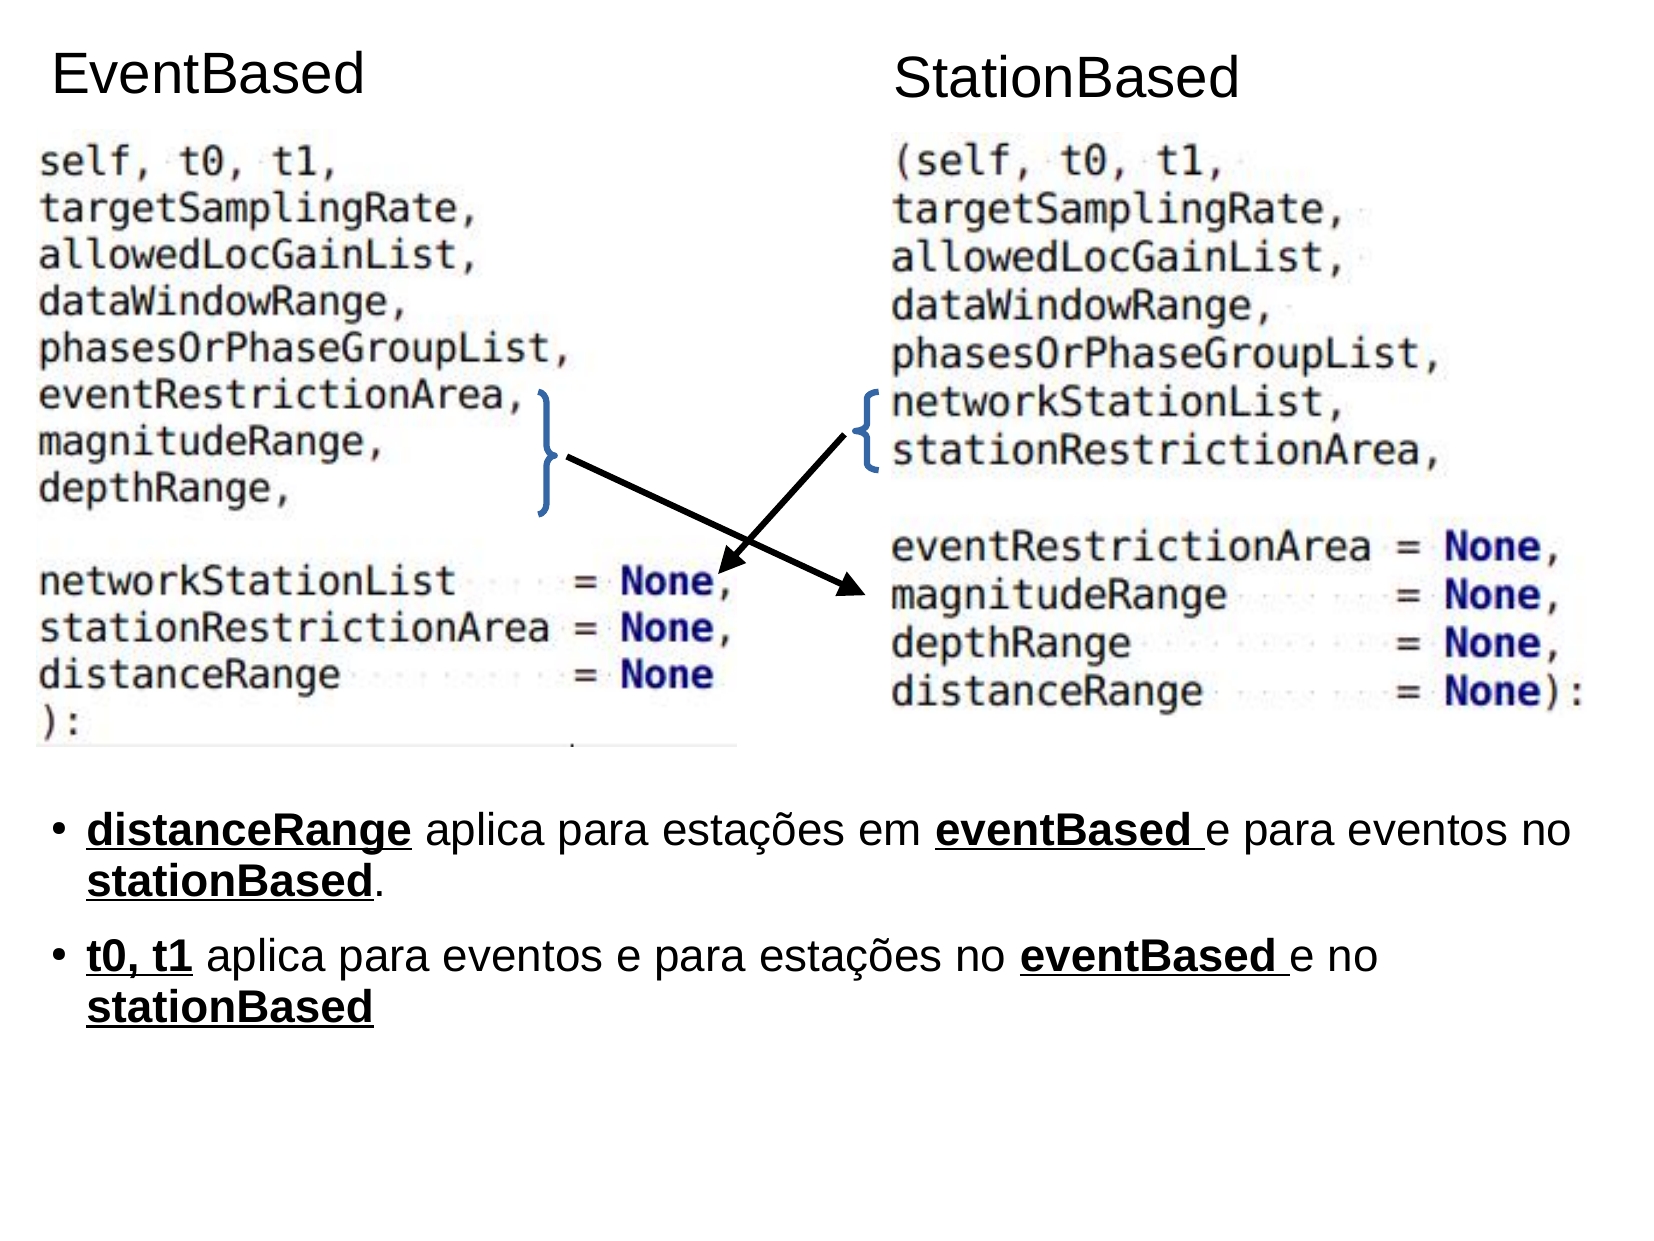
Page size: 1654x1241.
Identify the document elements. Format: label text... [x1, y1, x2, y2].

text_box StationBased [879, 37, 1256, 118]
picture [36, 129, 737, 747]
text_box distanceRange aplica para estações em eventBased e para eventos no stationBased. t0, t1 aplica para eventos e para estações no eventBased e no stationBased [36, 796, 1621, 1219]
text_box EventBased [36, 33, 381, 114]
picture [891, 132, 1589, 718]
